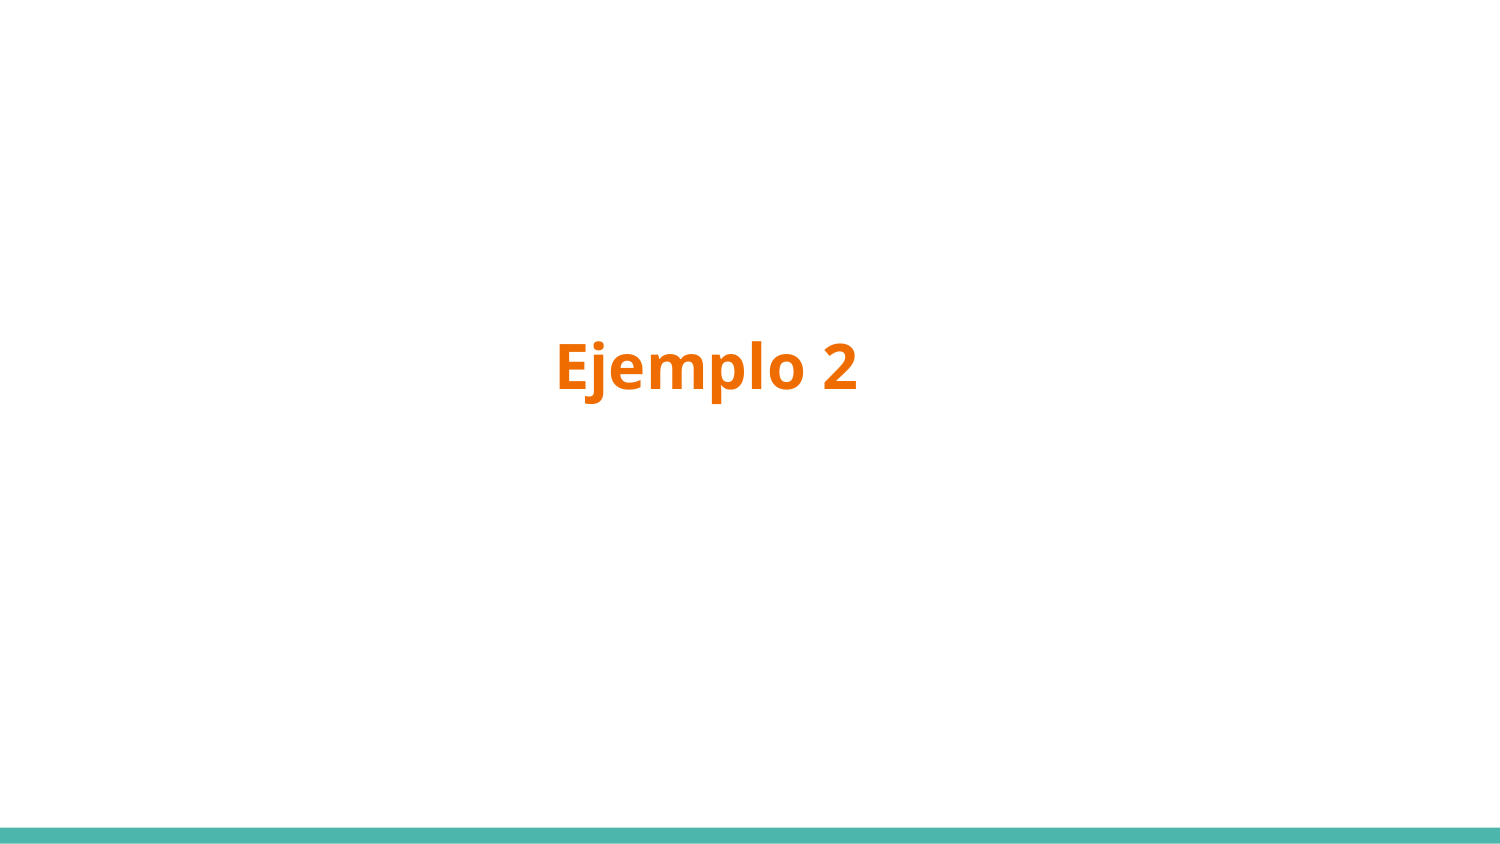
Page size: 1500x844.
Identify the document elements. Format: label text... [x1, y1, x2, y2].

title Ejemplo 2 [7, 307, 1406, 424]
